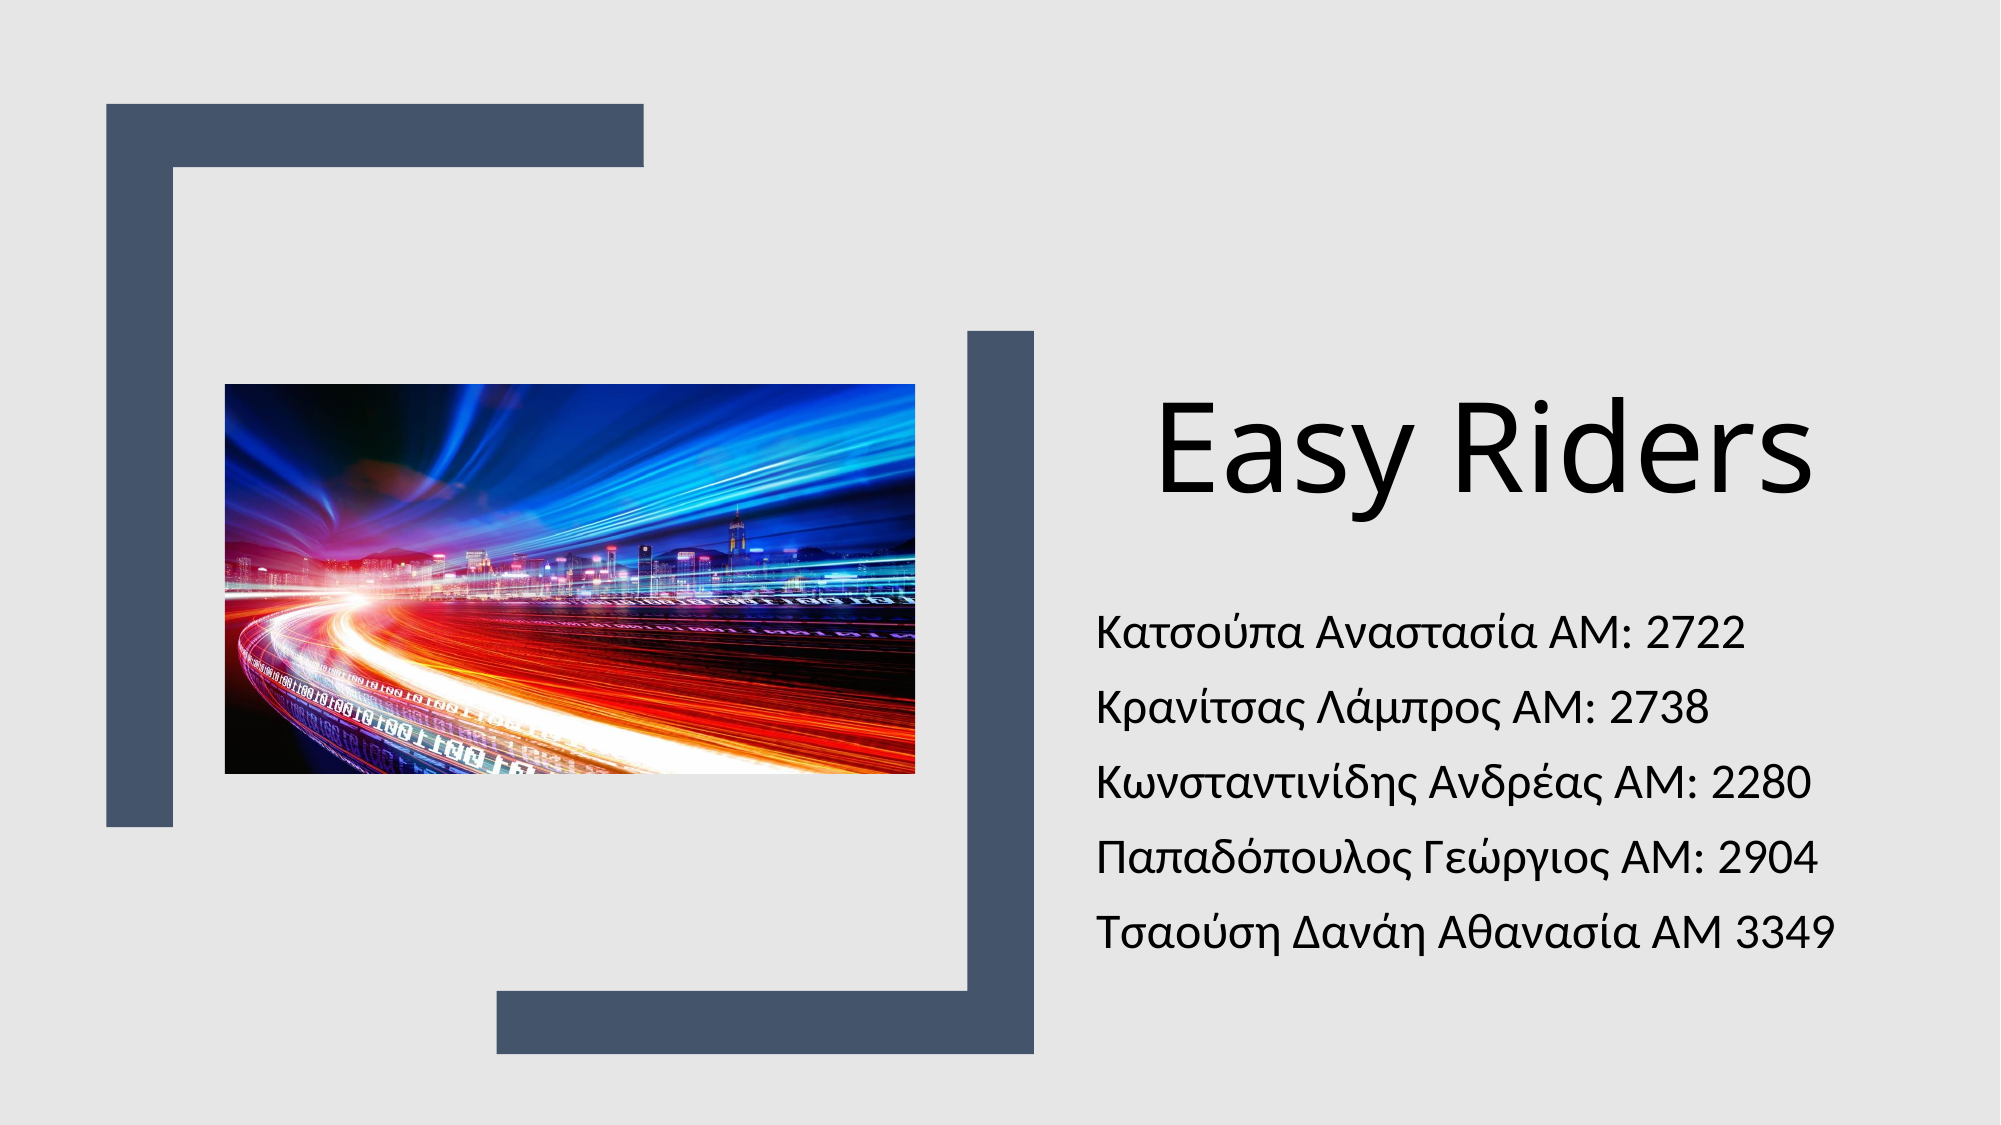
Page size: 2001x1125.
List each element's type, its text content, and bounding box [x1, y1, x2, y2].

text_box Κατσούπα Αναστασία ΑΜ: 2722 Κρανίτσας Λάμπρος ΑΜ: 2738 Κωνσταντινίδης Ανδρέας ΑΜ: 2280 Παπαδόπουλος Γεώργιος ΑΜ: 2904 Τσαούση Δανάη Αθανασία ΑΜ 3349 [1081, 598, 1889, 1023]
text_box Easy Riders [1081, 103, 1889, 527]
picture [224, 384, 916, 774]
text_box [0, 0, 2000, 1125]
